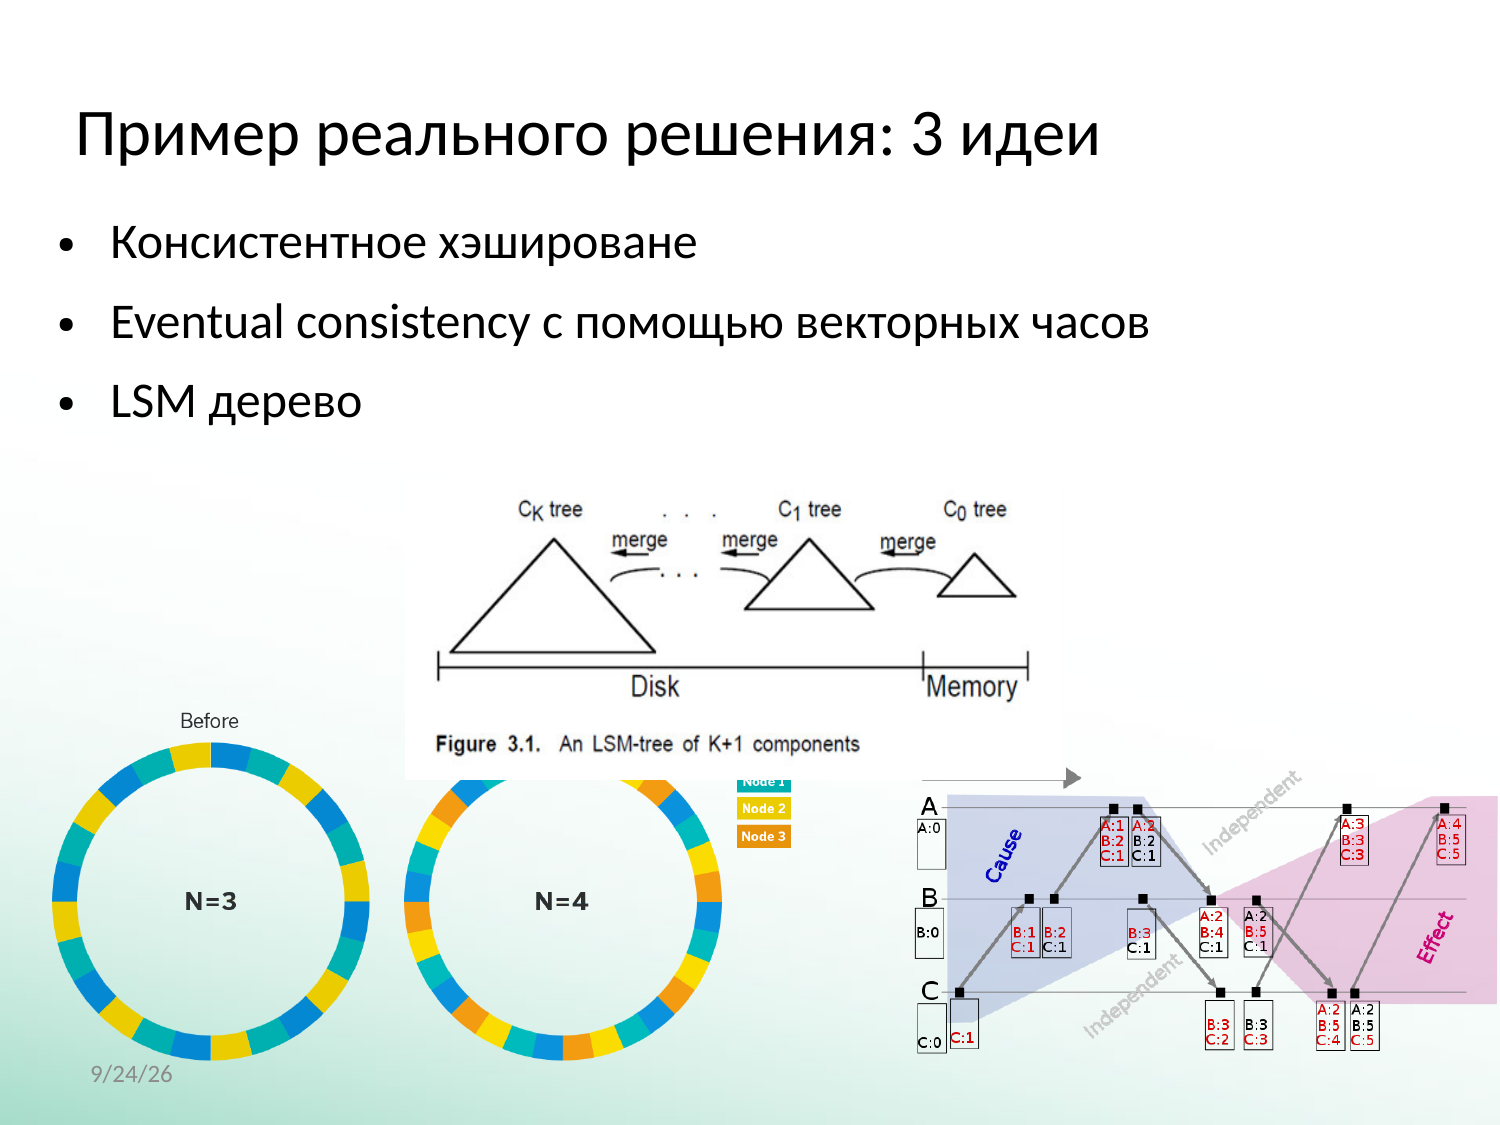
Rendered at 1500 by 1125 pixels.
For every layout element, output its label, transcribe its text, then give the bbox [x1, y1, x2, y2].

title Пример реального решения: 3 идеи [75, 45, 1425, 233]
picture [0, 0, 1500, 1125]
list Консистентное хэшироване Eventual consistency с помощью векторных часов LSM дерево [39, 221, 1390, 571]
